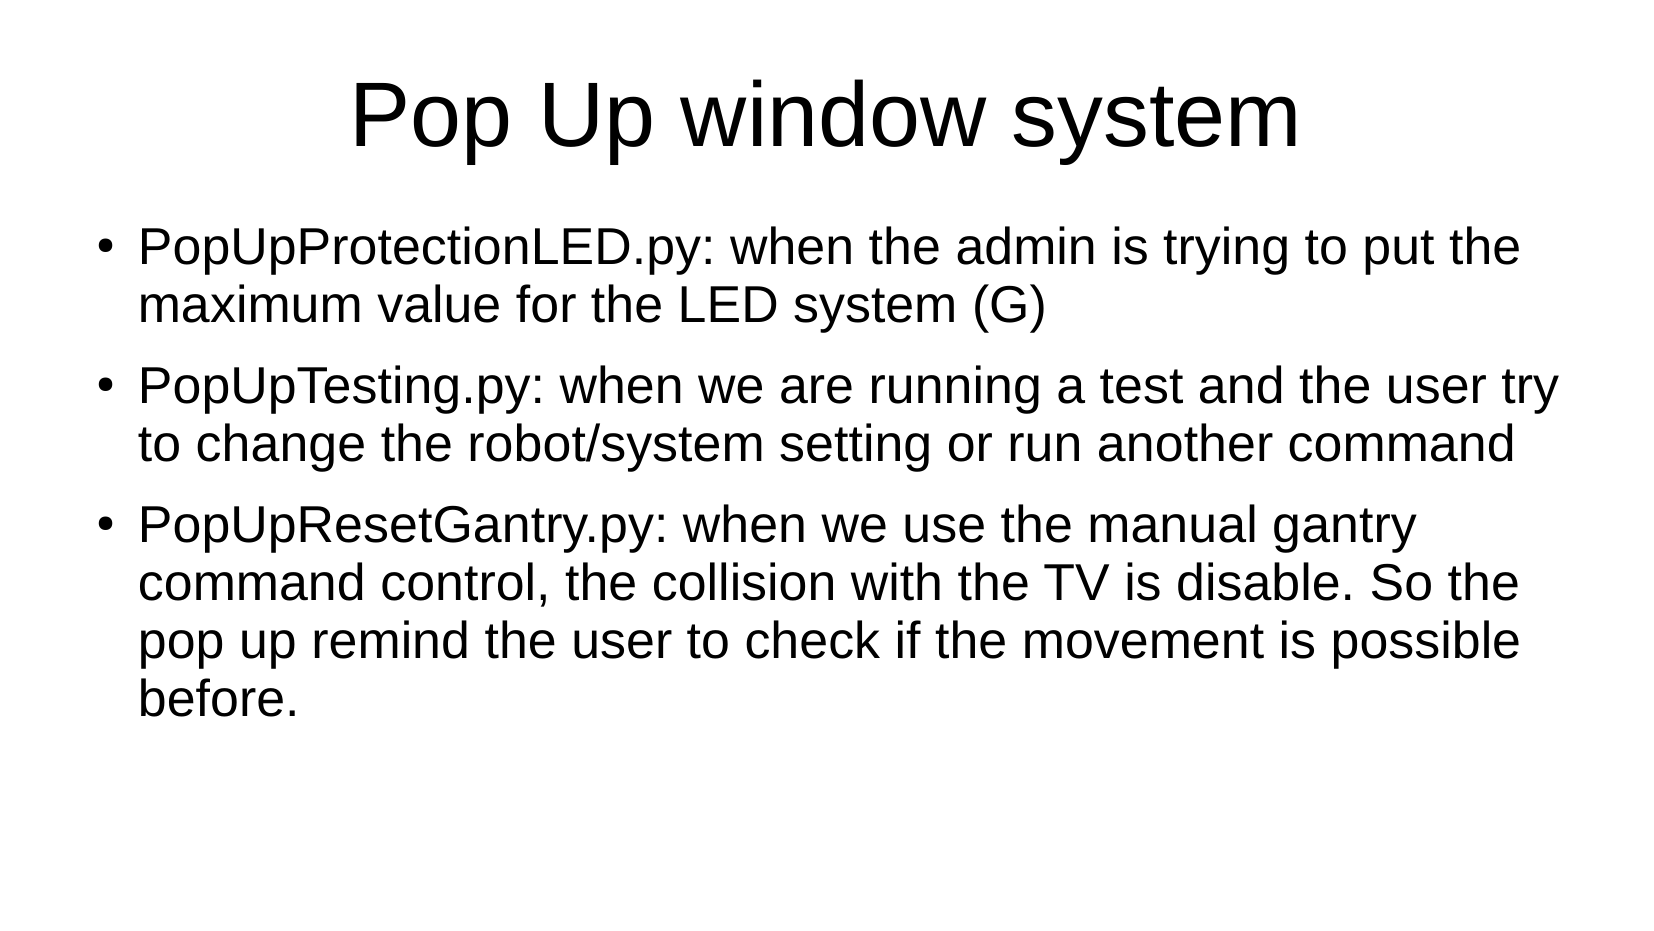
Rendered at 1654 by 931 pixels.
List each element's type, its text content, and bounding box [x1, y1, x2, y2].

title Pop Up window system [82, 37, 1571, 193]
list PopUpProtectionLED.py: when the admin is trying to put the maximum value for the LED system (G) PopUpTesting.py: when we are running a test and the user try to change the robot/system setting or run another command PopUpResetGantry.py: when we use the manual gantry command control, the collision with the TV is disable. So the pop up remind the user to check if the movement is possible before. [82, 217, 1571, 758]
